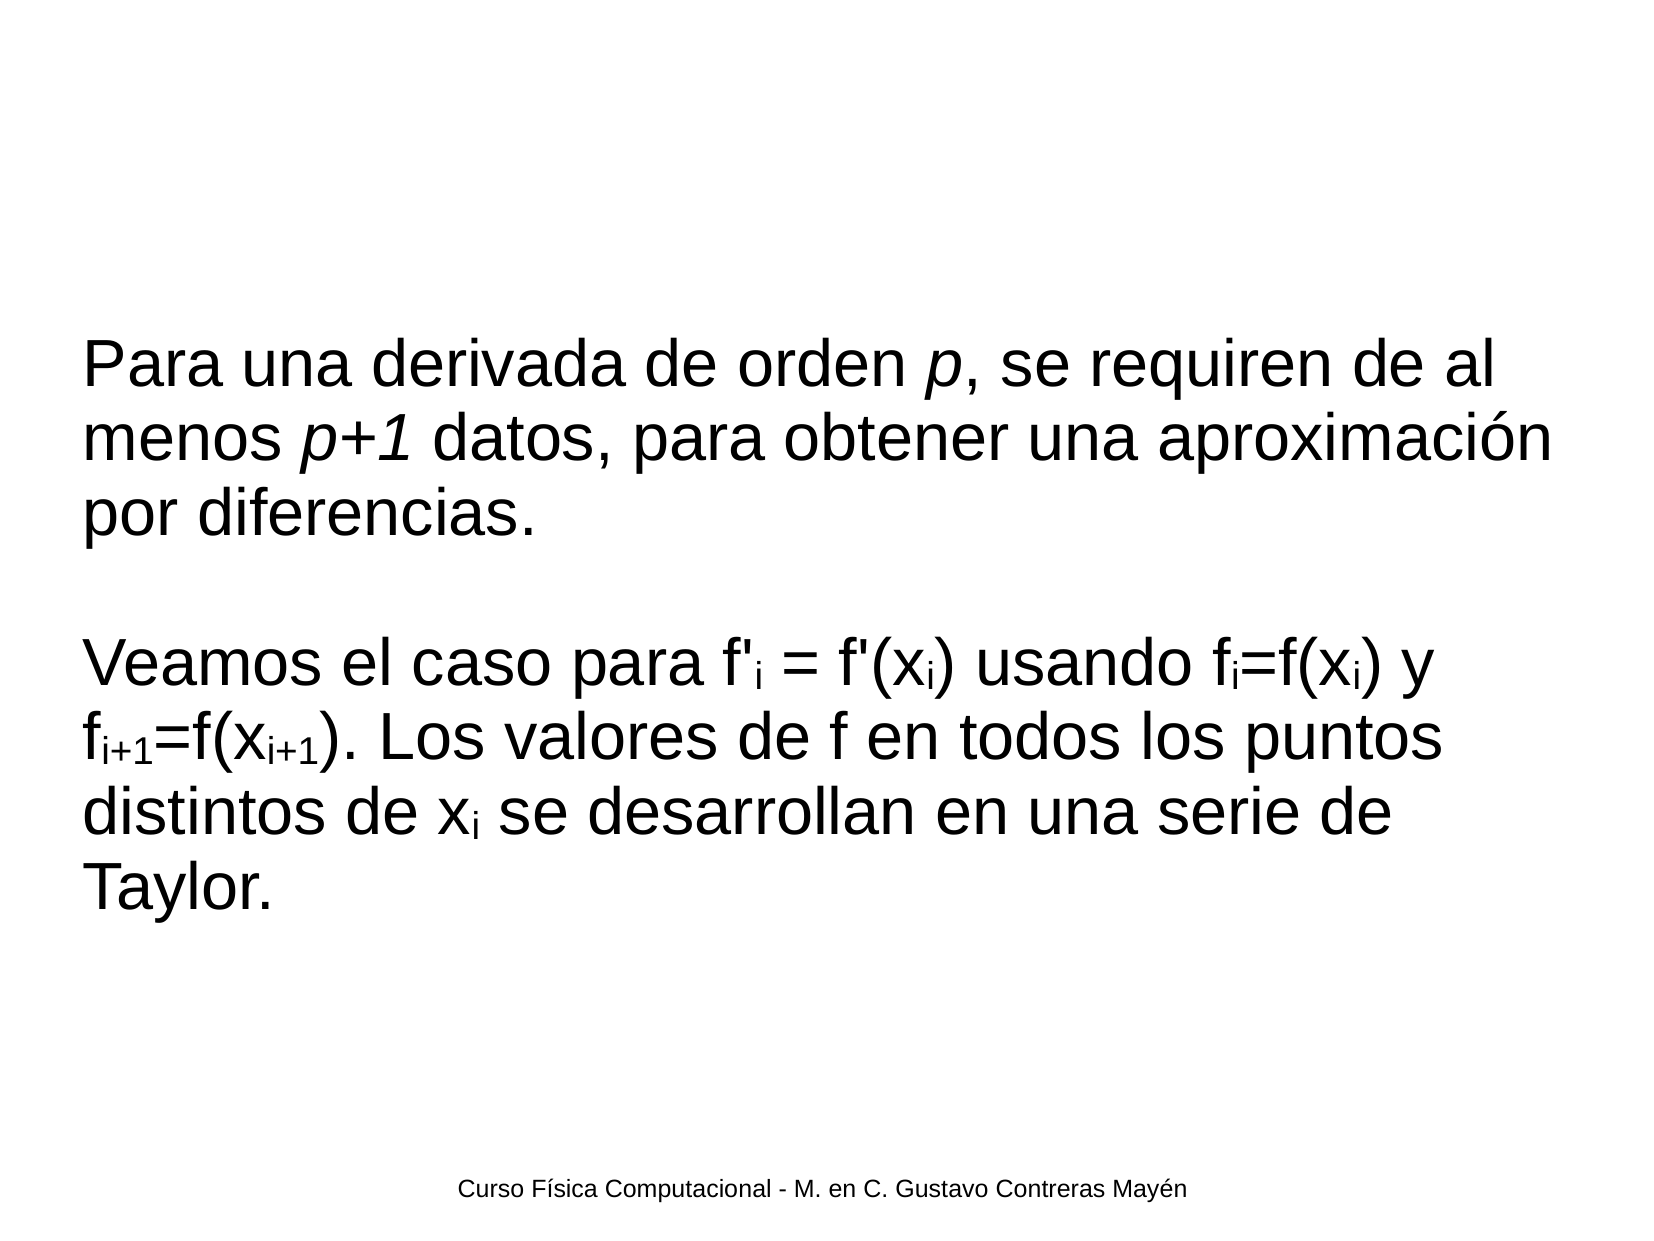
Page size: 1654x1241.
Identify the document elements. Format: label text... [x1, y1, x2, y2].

subtitle Para una derivada de orden p, se requiren de al menos p+1 datos, para obtener una aproximación por diferencias. Veamos el caso para f'i = f'(xi) usando fi=f(xi) y fi+1=f(xi+1). Los valores de f en todos los puntos distintos de xi se desarrollan en una serie de Taylor. [82, 292, 1571, 1107]
